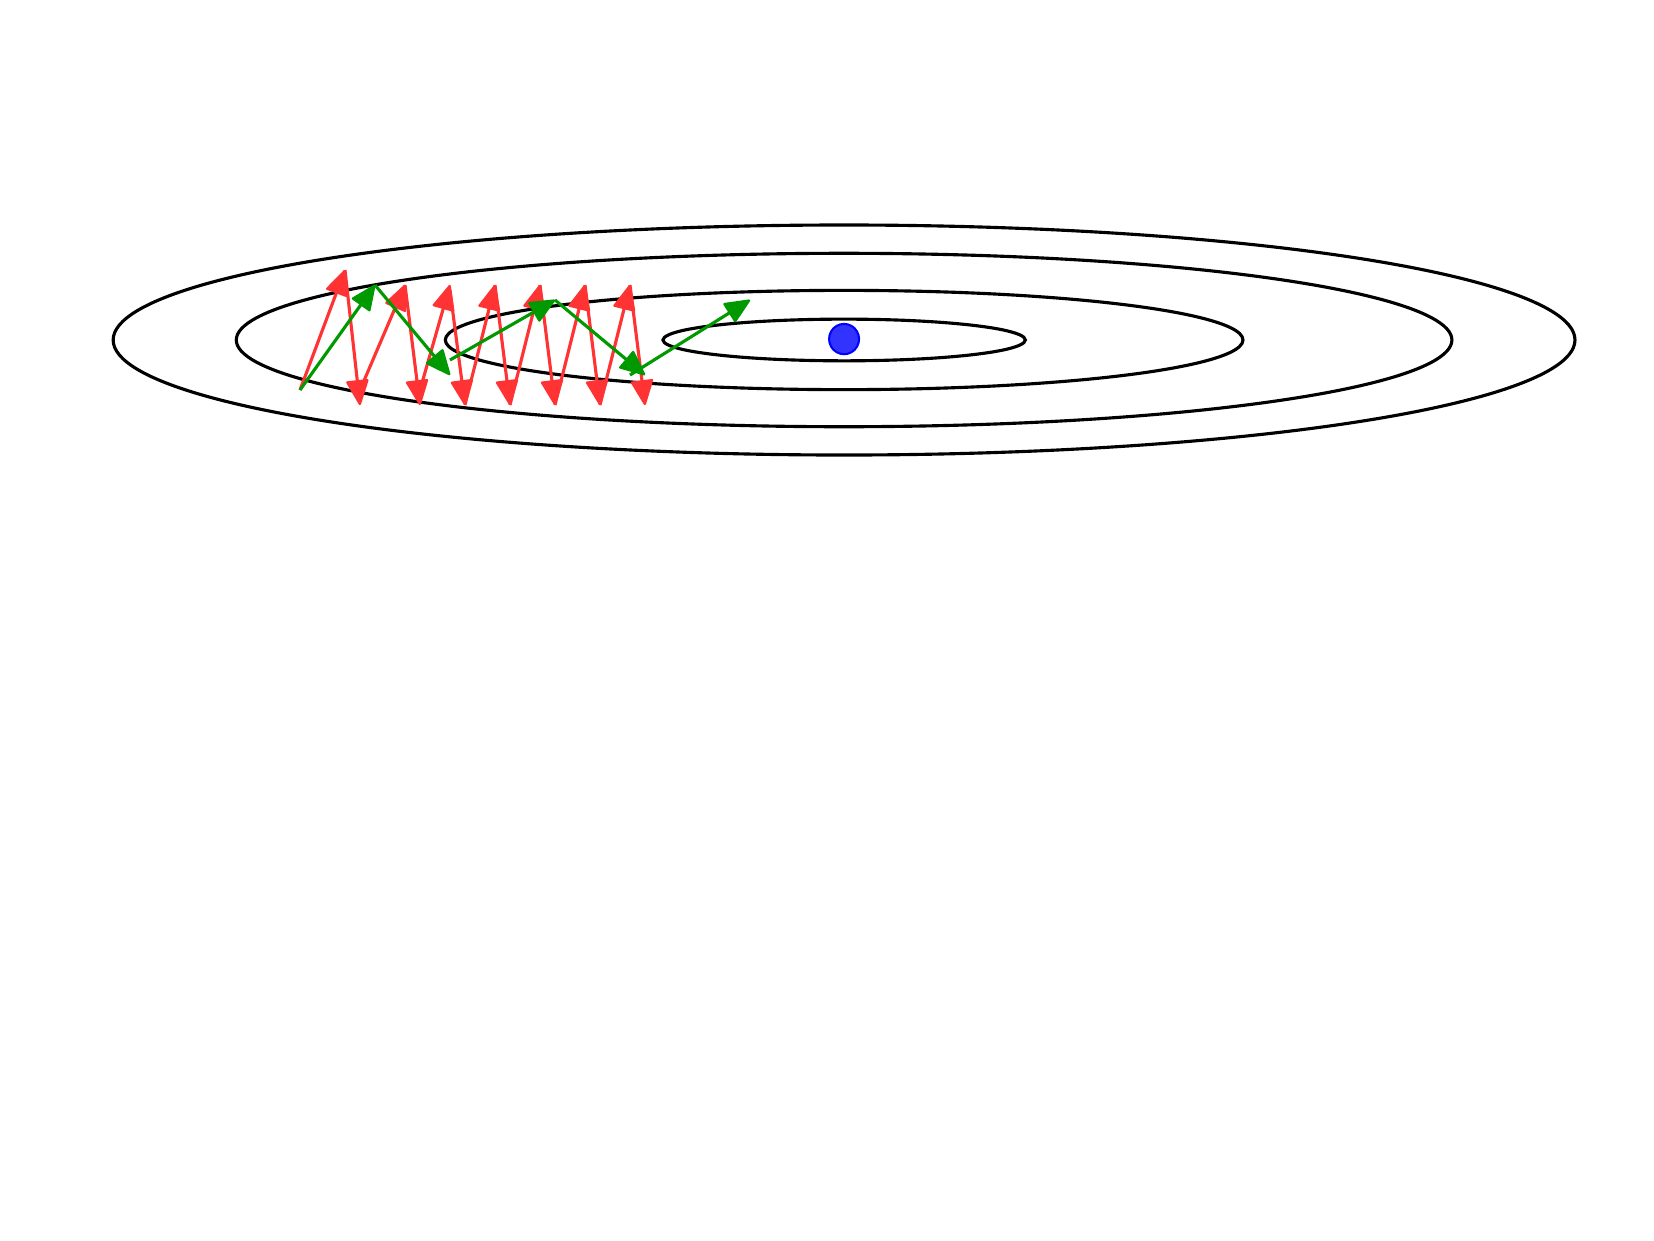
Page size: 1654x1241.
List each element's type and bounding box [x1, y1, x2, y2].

text_box [829, 323, 860, 355]
